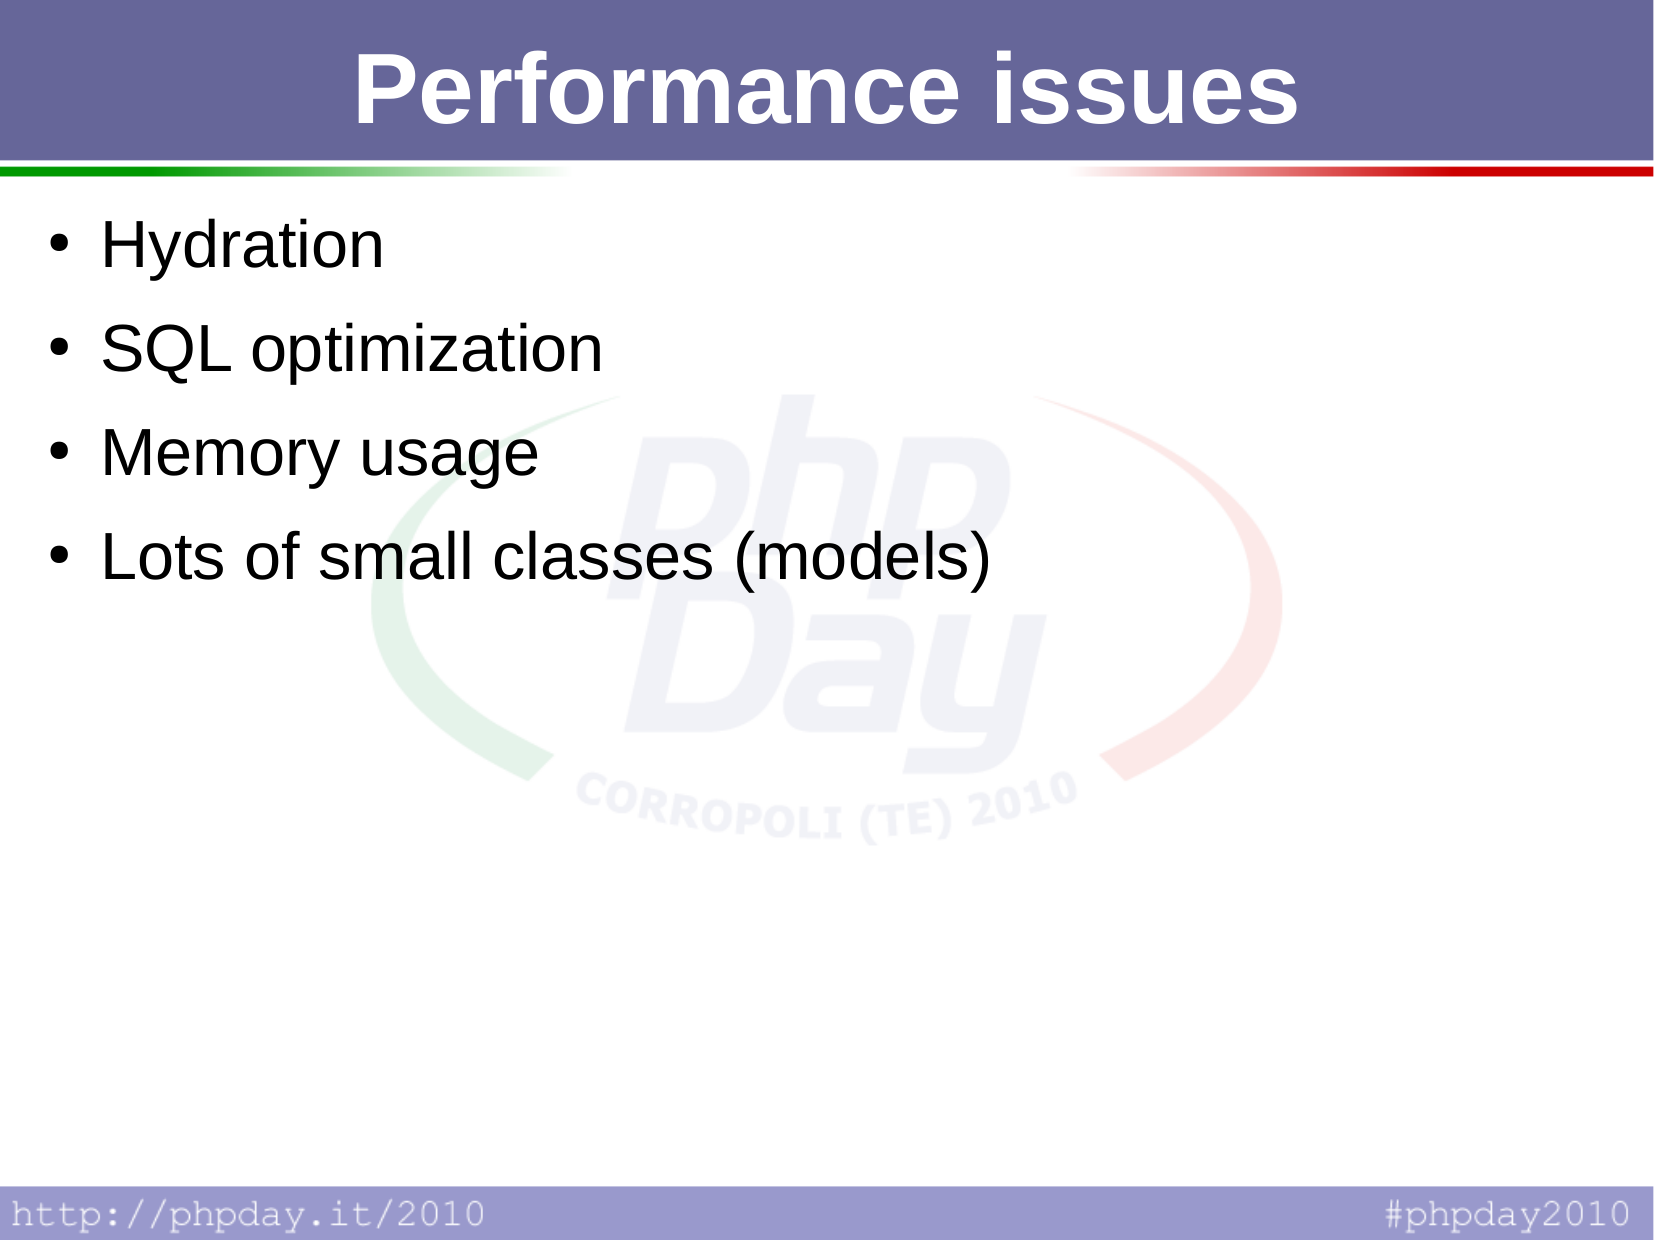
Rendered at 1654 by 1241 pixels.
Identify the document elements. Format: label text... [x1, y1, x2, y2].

title Performance issues [29, 7, 1625, 170]
list Hydration SQL optimization Memory usage Lots of small classes (models) [29, 206, 1625, 1094]
picture [0, 0, 1654, 1240]
